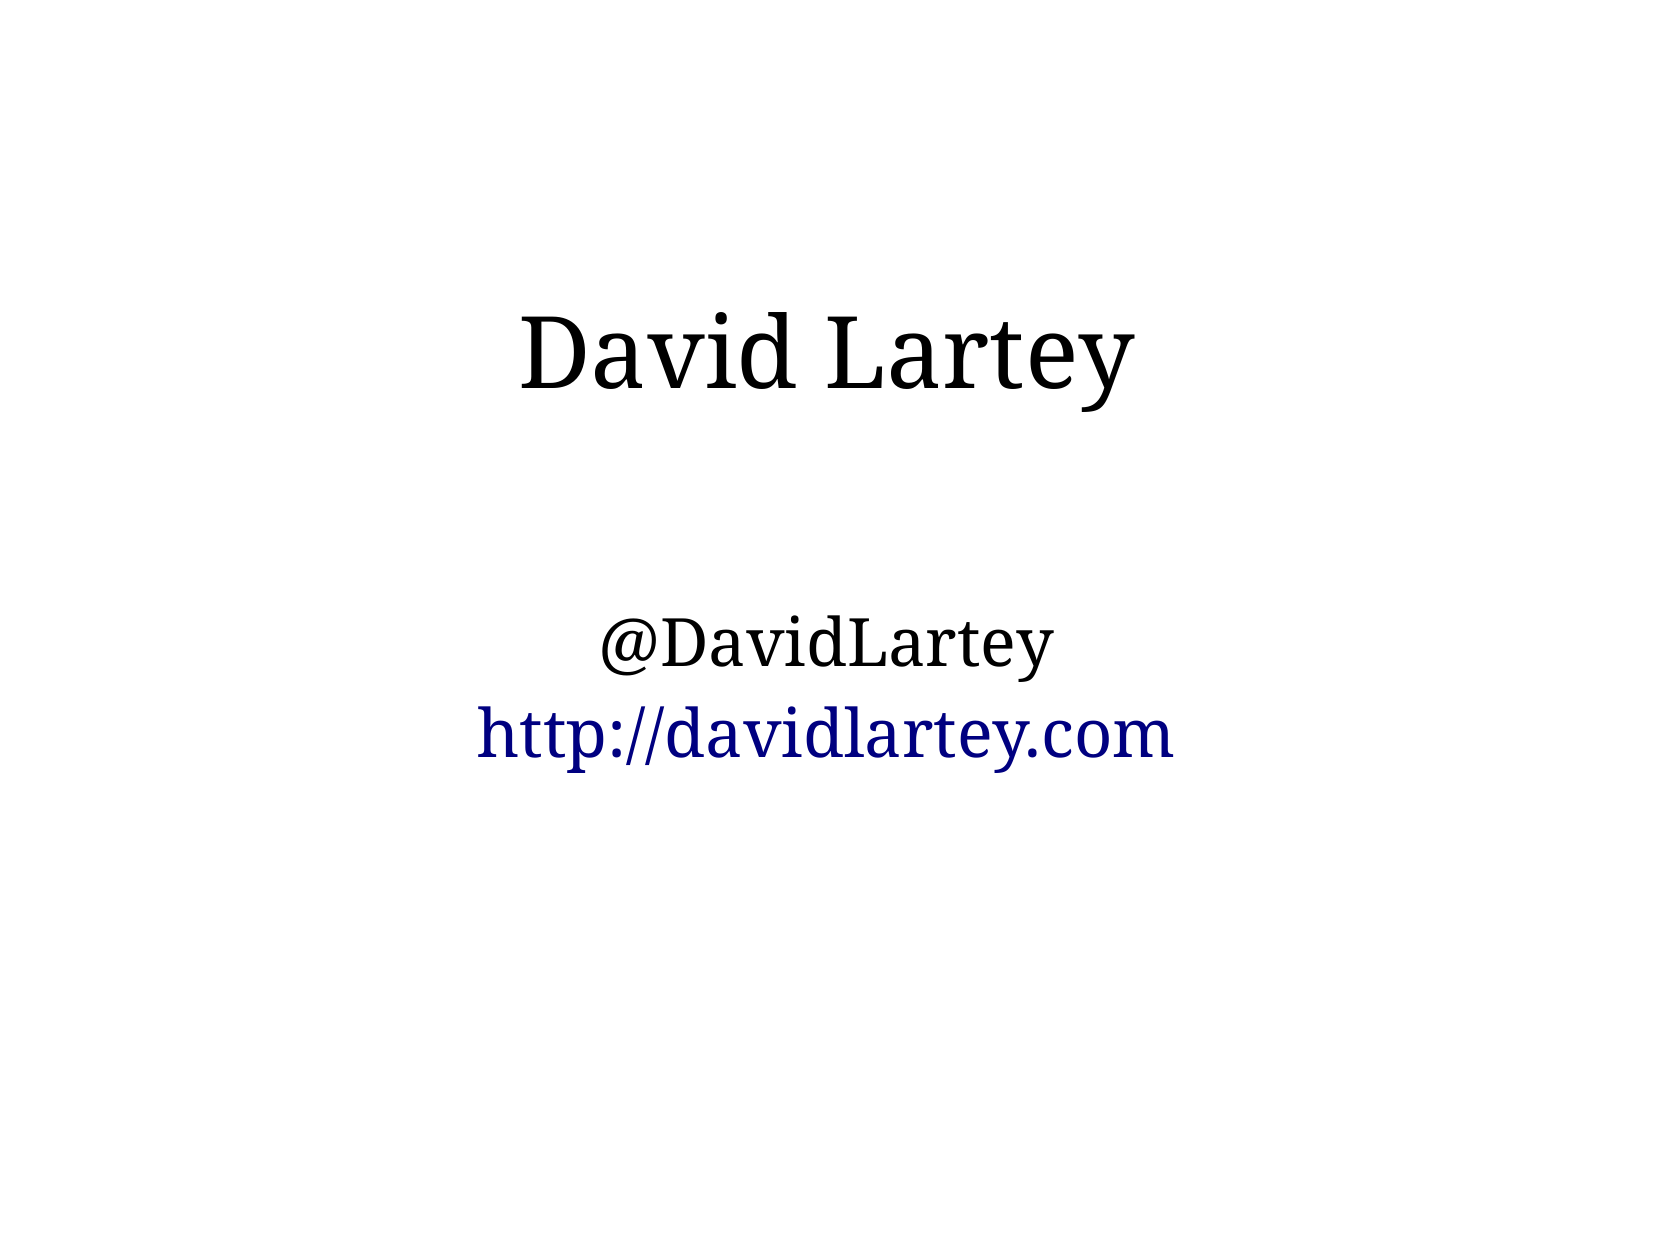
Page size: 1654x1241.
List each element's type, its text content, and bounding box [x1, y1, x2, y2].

subtitle David Lartey @DavidLartey http://davidlartey.com [82, 49, 1571, 1010]
